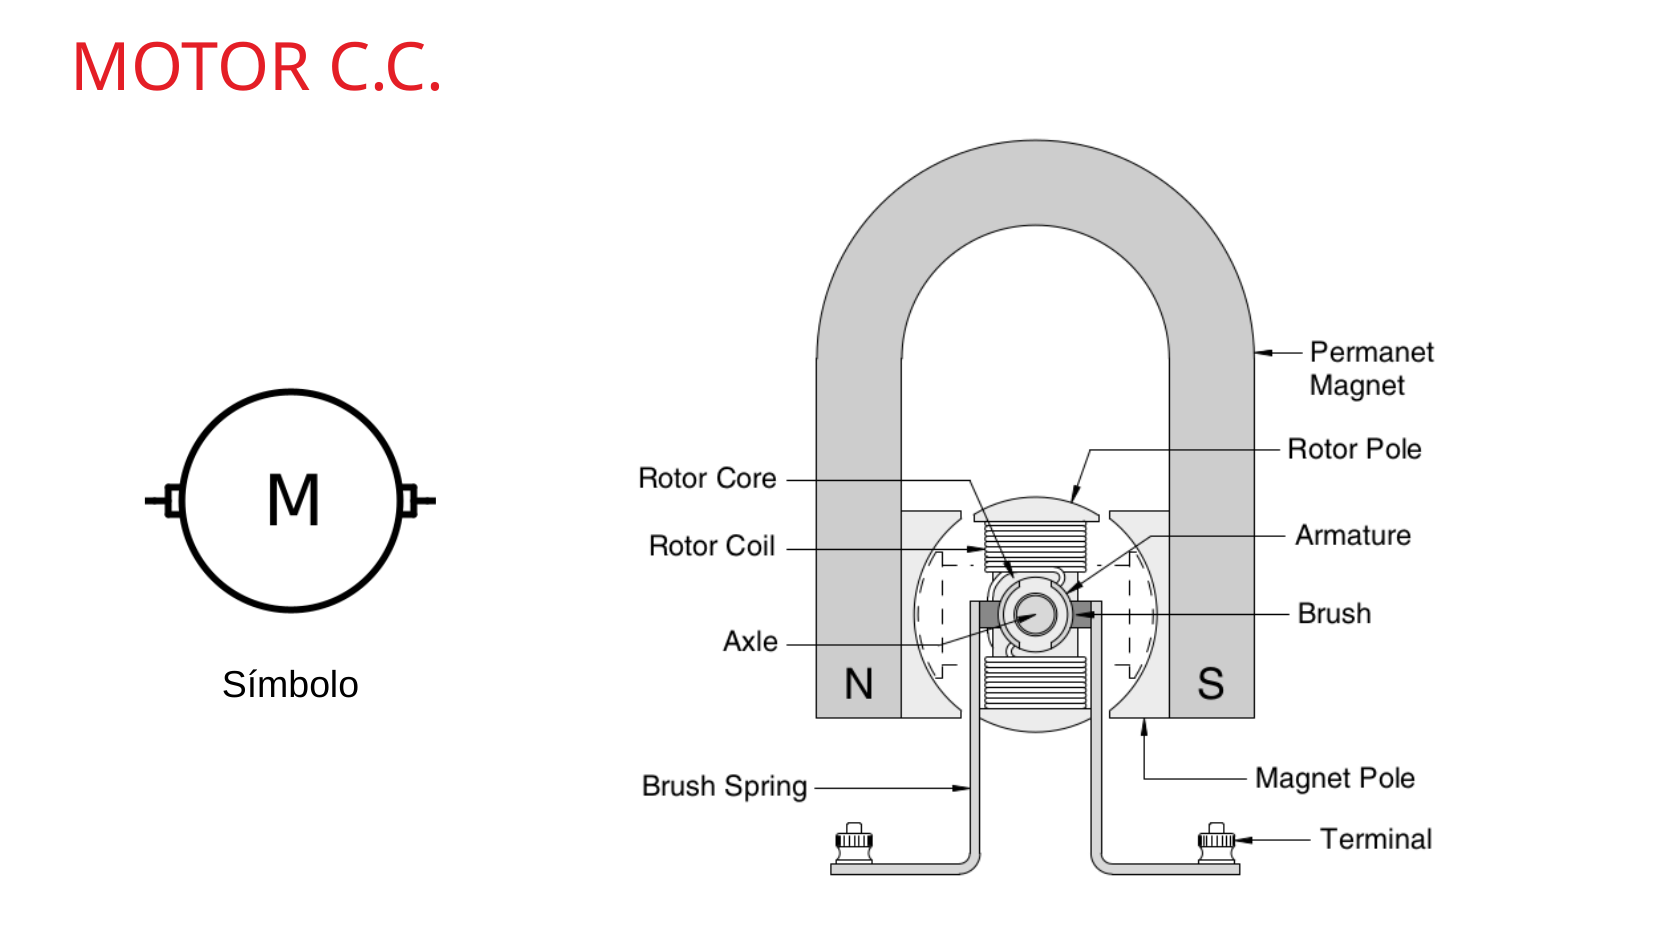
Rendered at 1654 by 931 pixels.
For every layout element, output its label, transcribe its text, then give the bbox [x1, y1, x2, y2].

picture [614, 119, 1453, 890]
title MOTOR C.C. [70, 11, 1347, 118]
text_box Símbolo [207, 656, 374, 714]
picture [120, 330, 461, 673]
